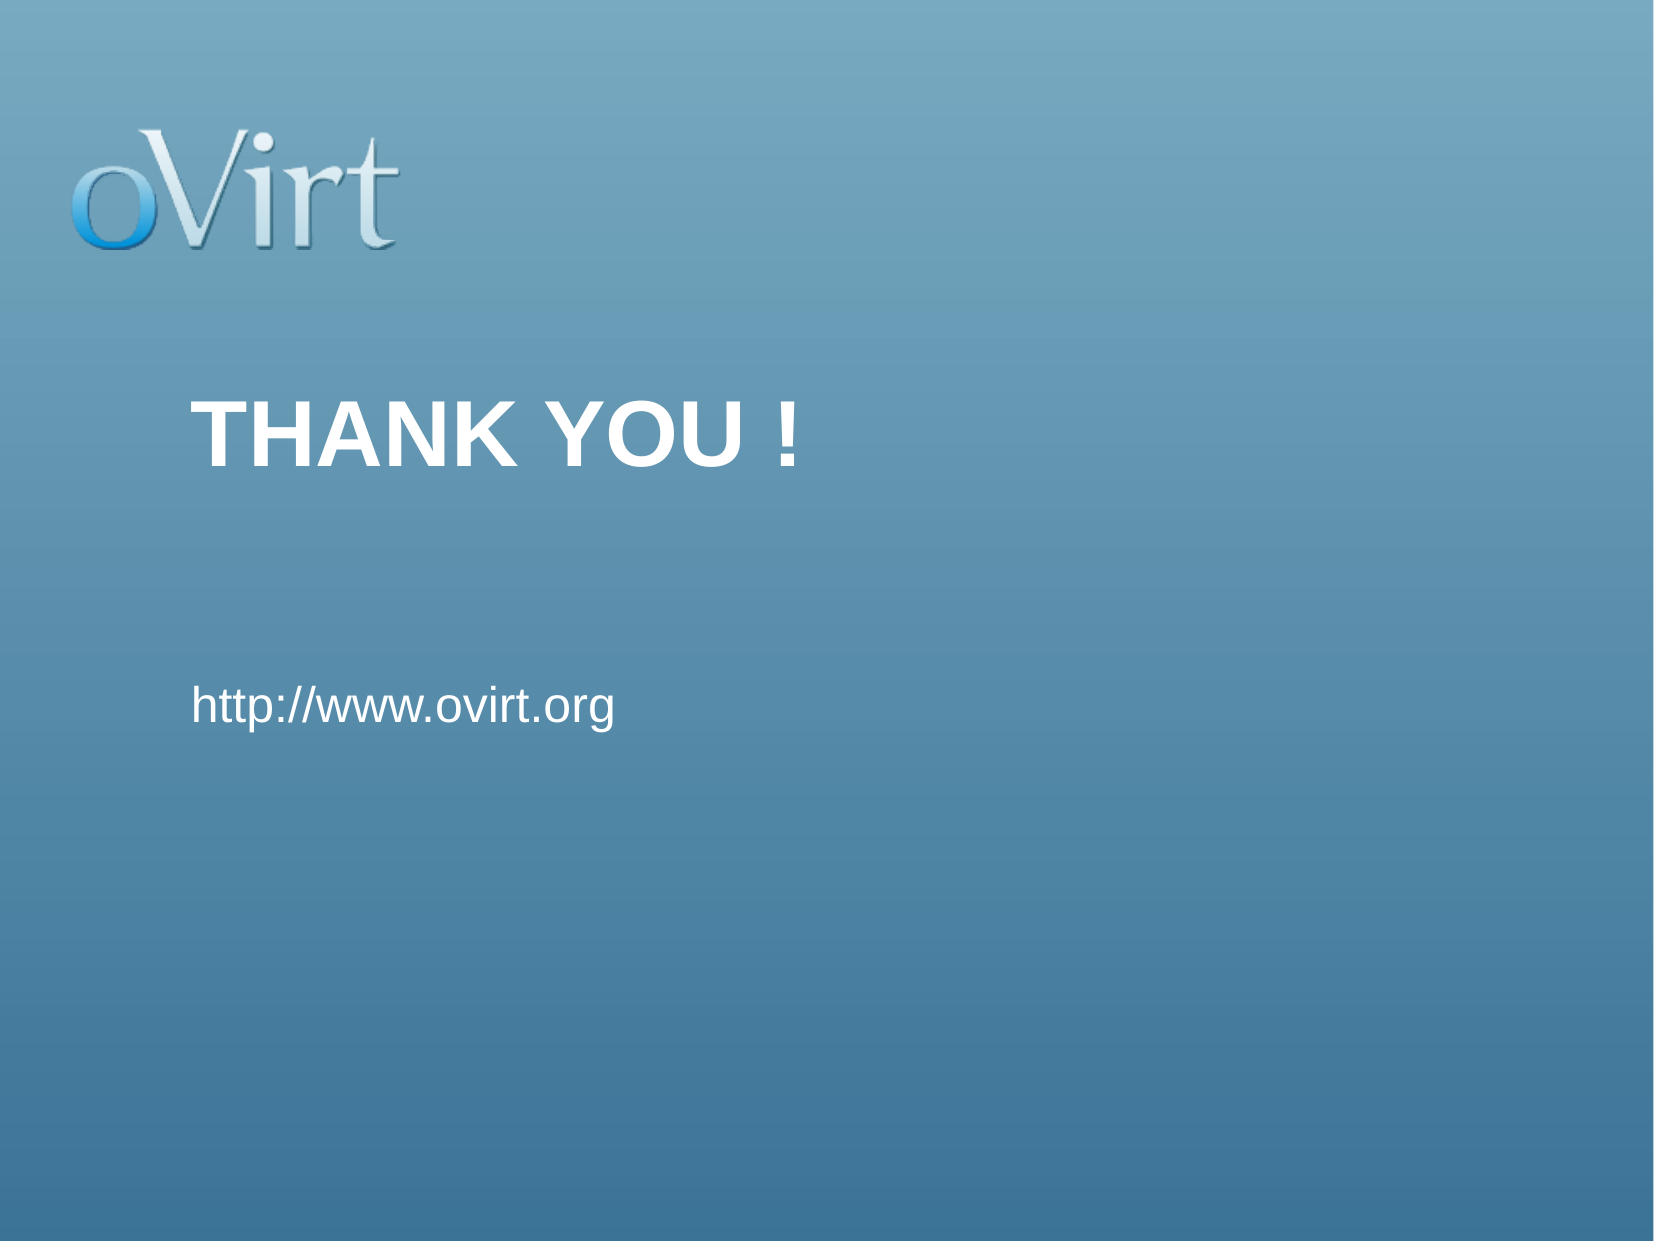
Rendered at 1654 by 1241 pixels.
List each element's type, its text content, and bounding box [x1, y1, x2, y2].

text_box THANK YOU ! [175, 374, 1549, 510]
text_box http://www.ovirt.org [176, 669, 1549, 852]
picture [0, 0, 1654, 1241]
